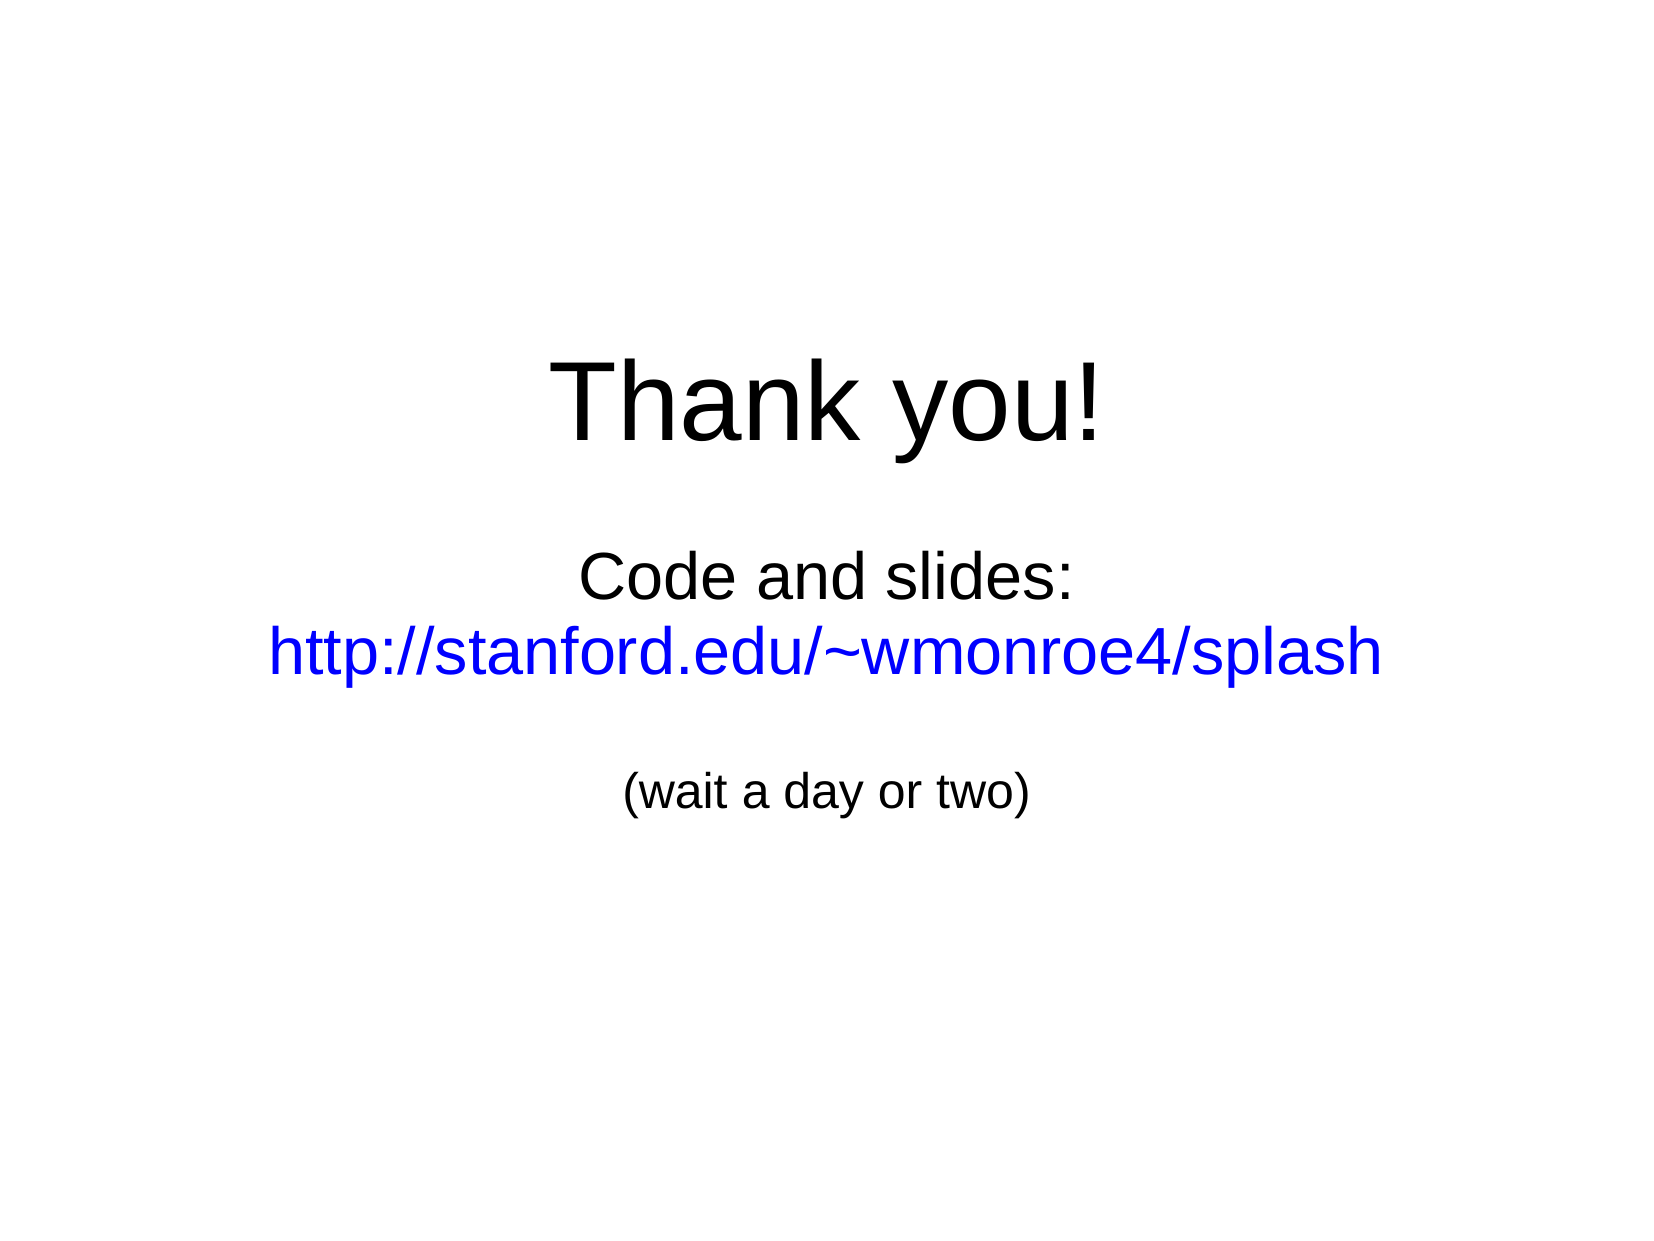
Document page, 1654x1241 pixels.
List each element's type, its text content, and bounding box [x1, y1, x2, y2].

subtitle Thank you! Code and slides: http://stanford.edu/~wmonroe4/splash (wait a day or two) [82, 49, 1571, 1109]
